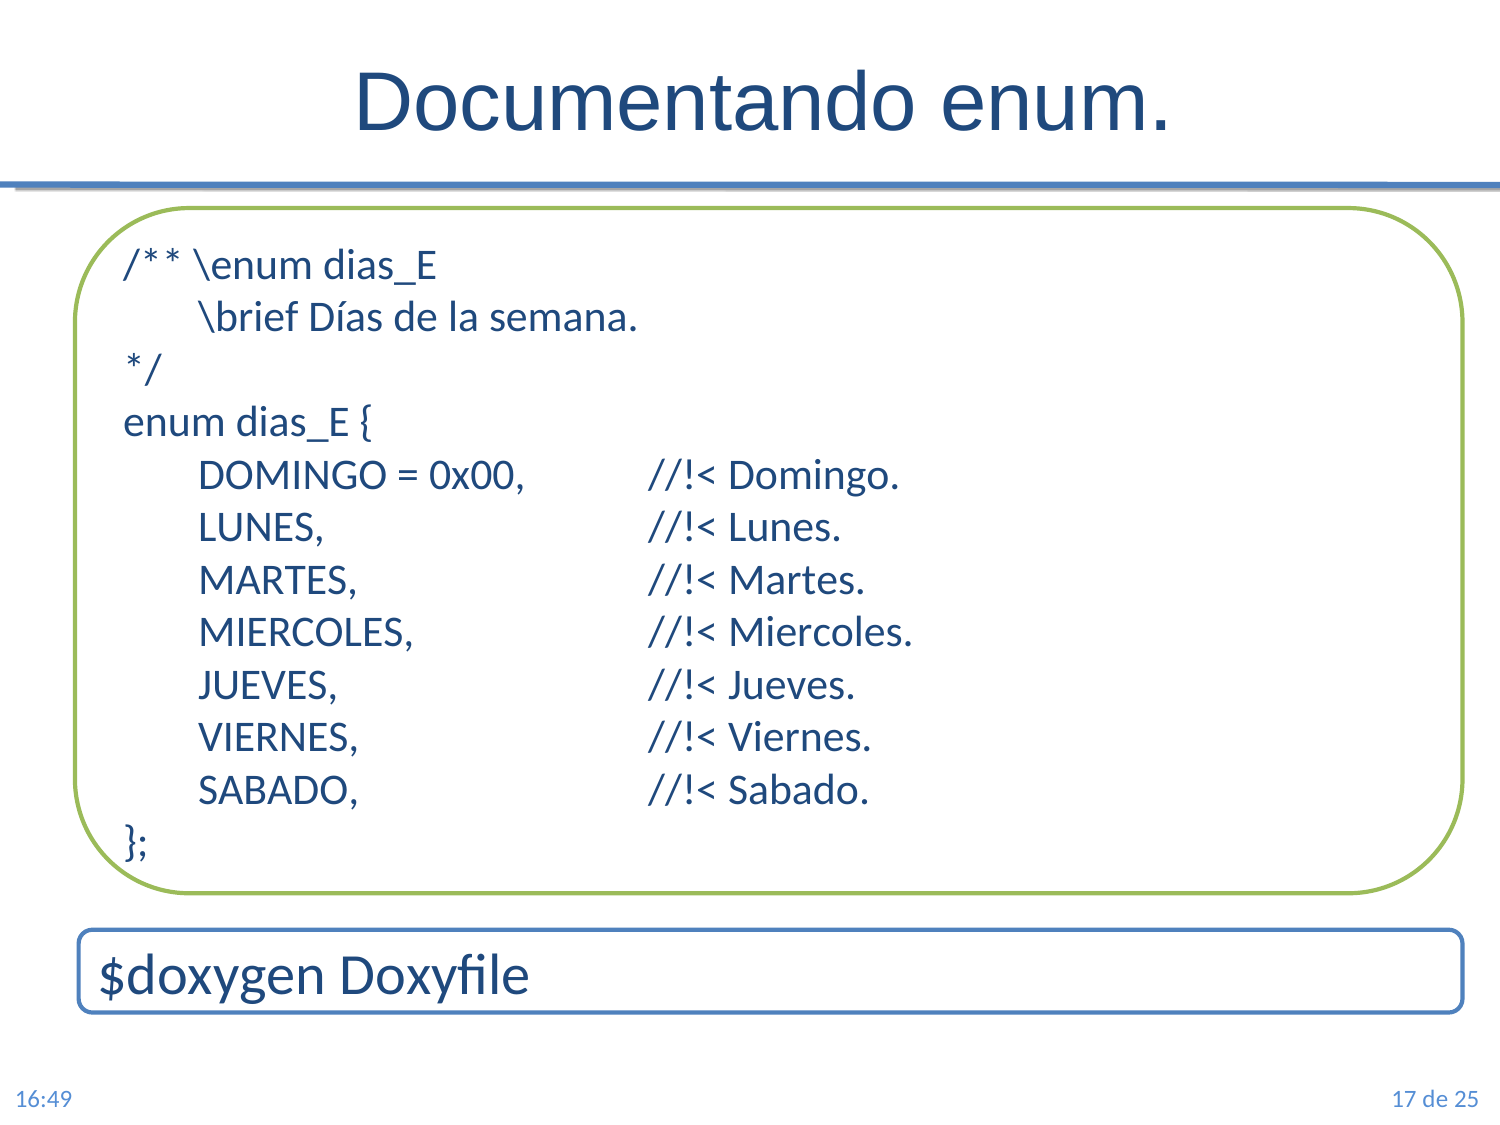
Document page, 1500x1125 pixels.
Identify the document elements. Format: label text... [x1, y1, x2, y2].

text_box 16:49 [0, 1070, 124, 1125]
text_box Documentando enum. [88, 0, 1439, 181]
text_box <number> de 25 [1352, 1070, 1500, 1125]
text_box /** \enum dias_E \brief Días de la semana. */ enum dias_E { DOMINGO = 0x00, //!< Domingo. LUNES, //!< Lunes. MARTES, //!< Martes. MIERCOLES, //!< Miercoles. JUEVES, //!< Jueves. VIERNES, //!< Viernes. SABADO, //!< Sabado. }; [74, 208, 1463, 894]
text_box $doxygen Doxyfile [78, 929, 1463, 1013]
